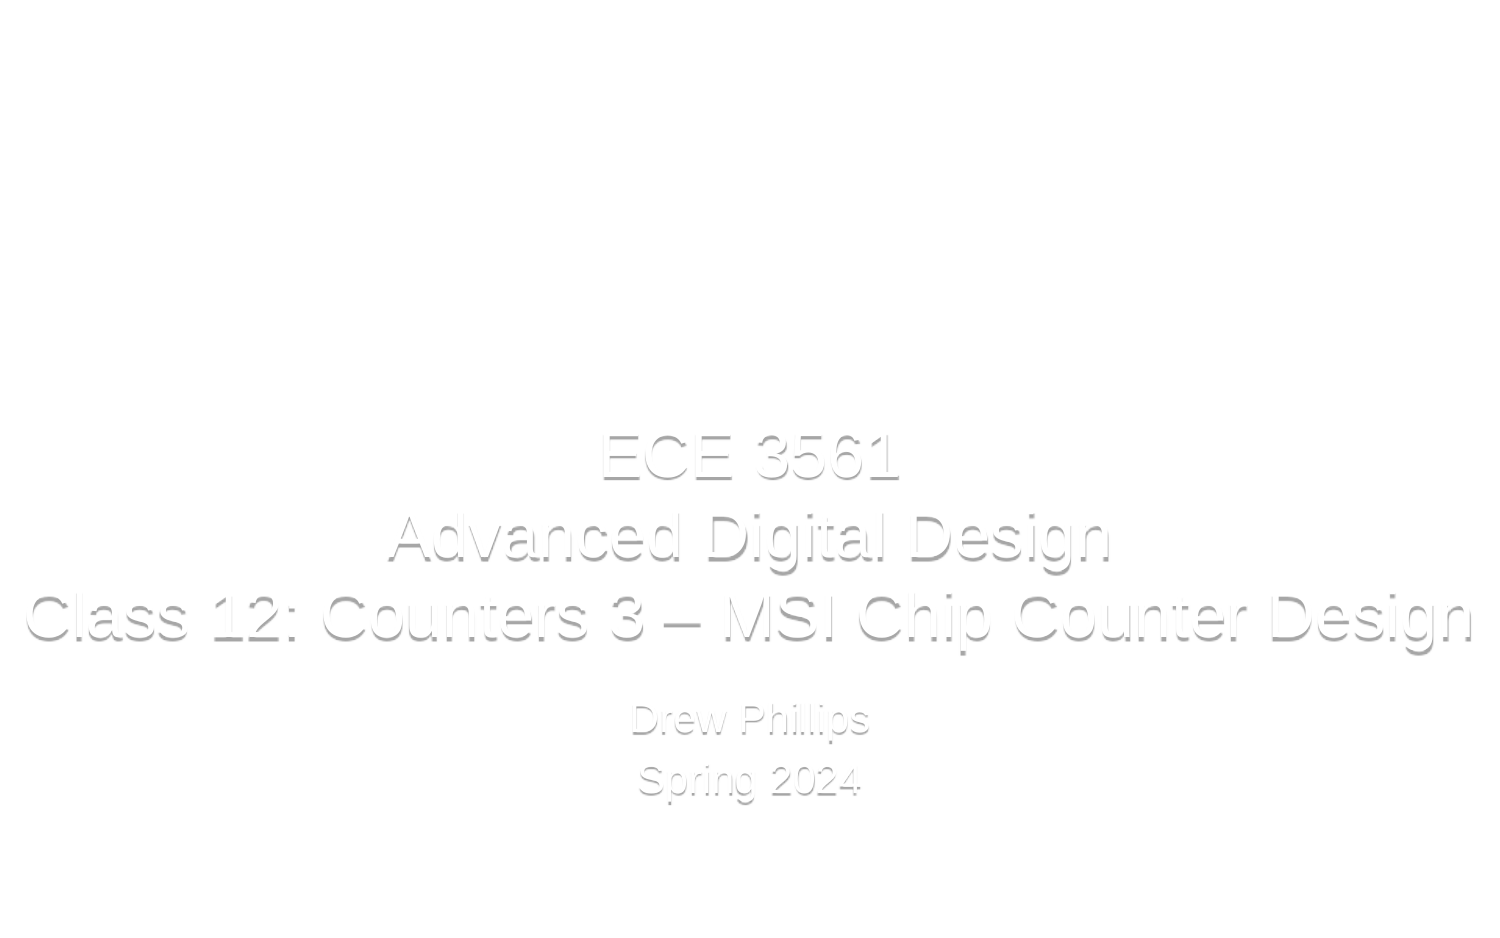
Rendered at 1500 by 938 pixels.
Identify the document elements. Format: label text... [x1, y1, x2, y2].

subtitle Drew Phillips Spring 2024 [225, 683, 1276, 811]
title ECE 3561 Advanced Digital Design Class 12: Counters 3 – MSI Chip Counter Design [0, 403, 1500, 671]
